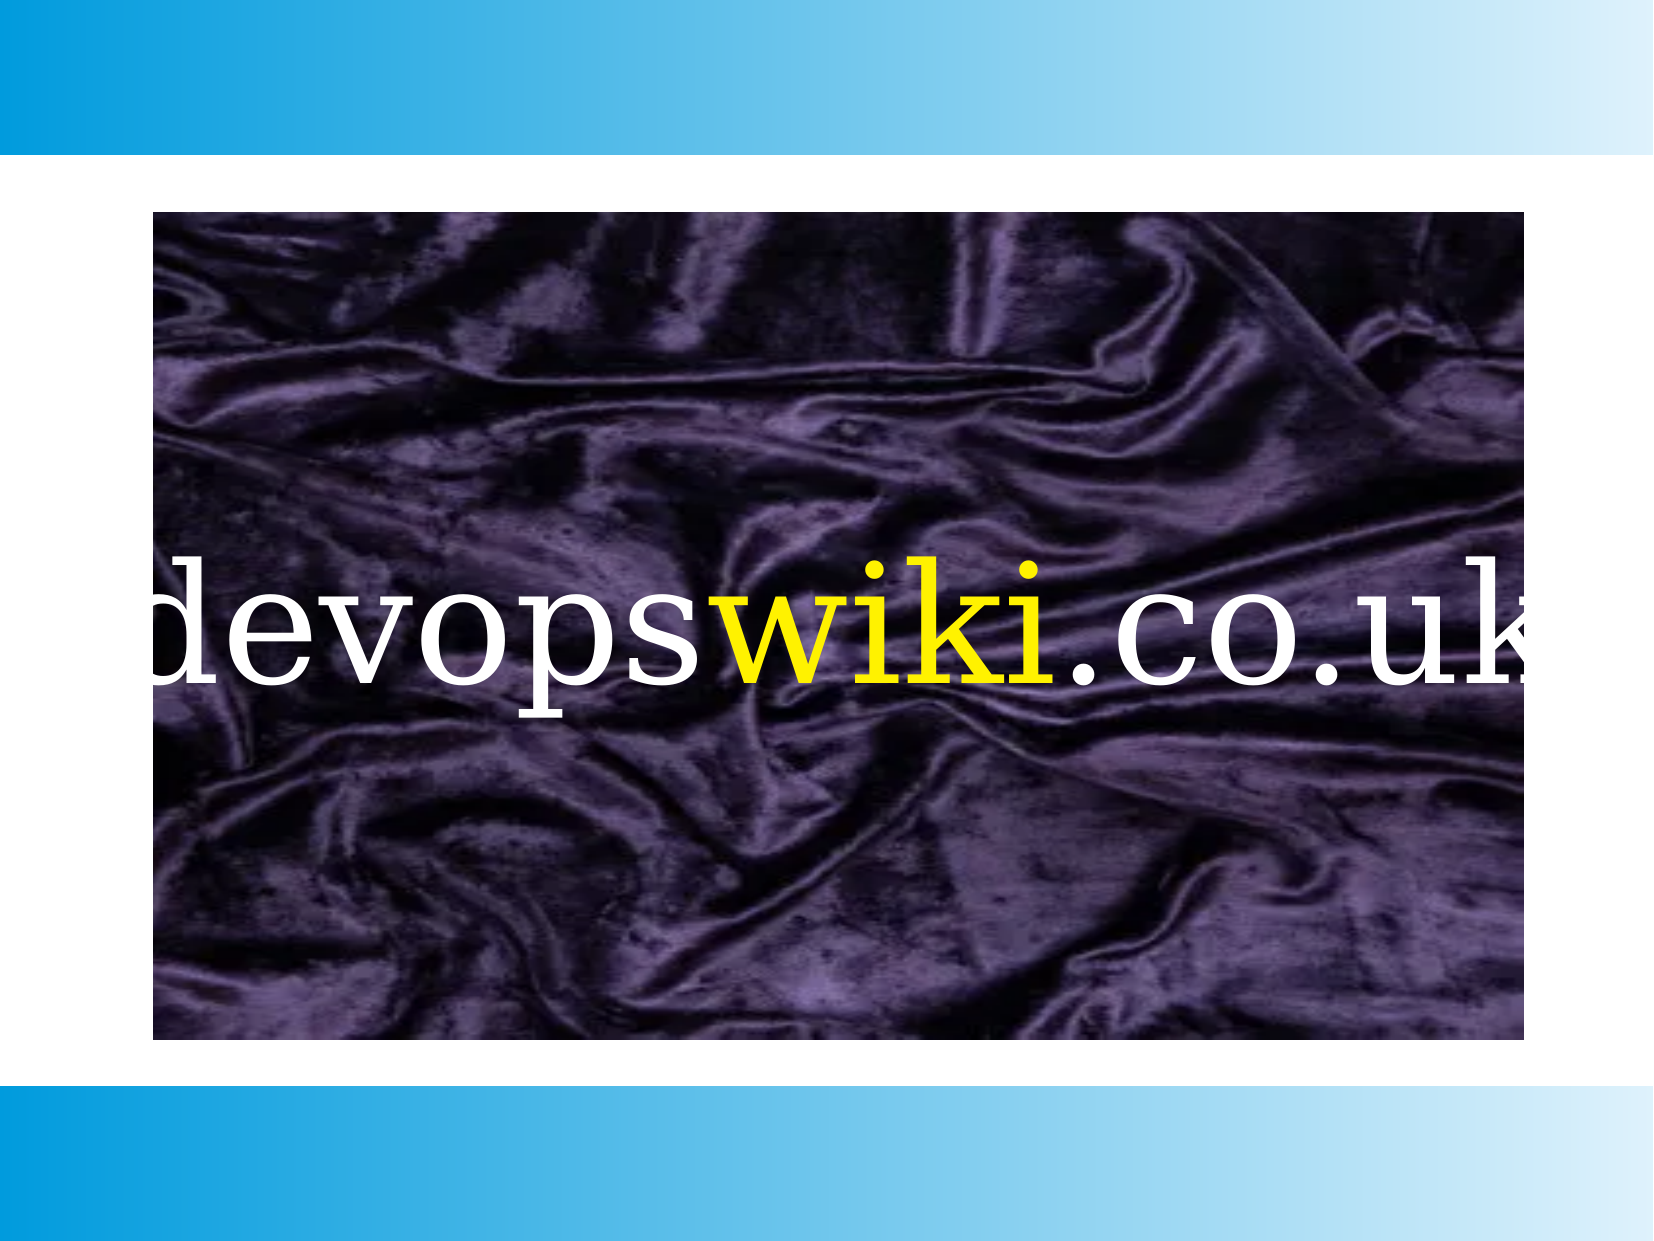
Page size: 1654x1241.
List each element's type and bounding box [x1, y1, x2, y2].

picture [153, 212, 1524, 1040]
